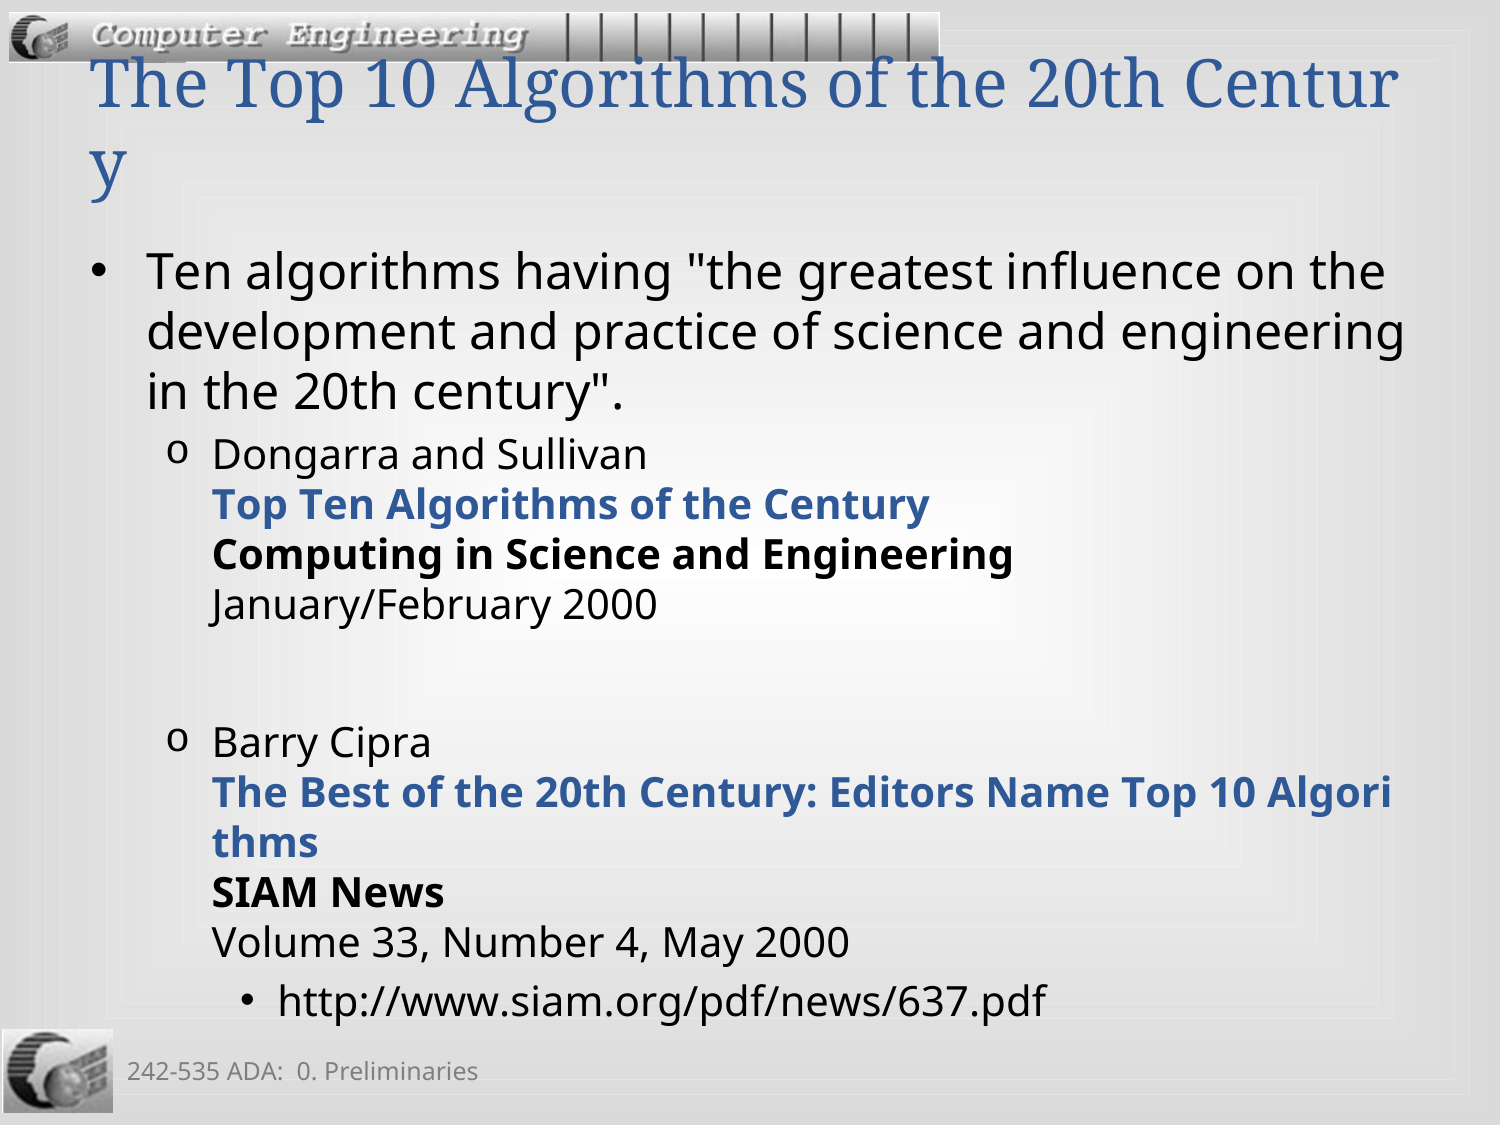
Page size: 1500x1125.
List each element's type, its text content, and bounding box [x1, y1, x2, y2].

text_box The Top 10 Algorithms of the 20th Century [75, 0, 1426, 209]
text_box Ten algorithms having "the greatest influence on the development and practice of science and engineering in the 20th century". Dongarra and Sullivan Top Ten Algorithms of the Century Computing in Science and Engineering January/February 2000 Barry Cipra The Best of the 20th Century: Editors Name Top 10 Algorithms SIAM News Volume 33, Number 4, May 2000 http://www.siam.org/pdf/news/637.pdf [75, 231, 1426, 1006]
picture [2, 1029, 113, 1113]
picture [9, 12, 75, 63]
